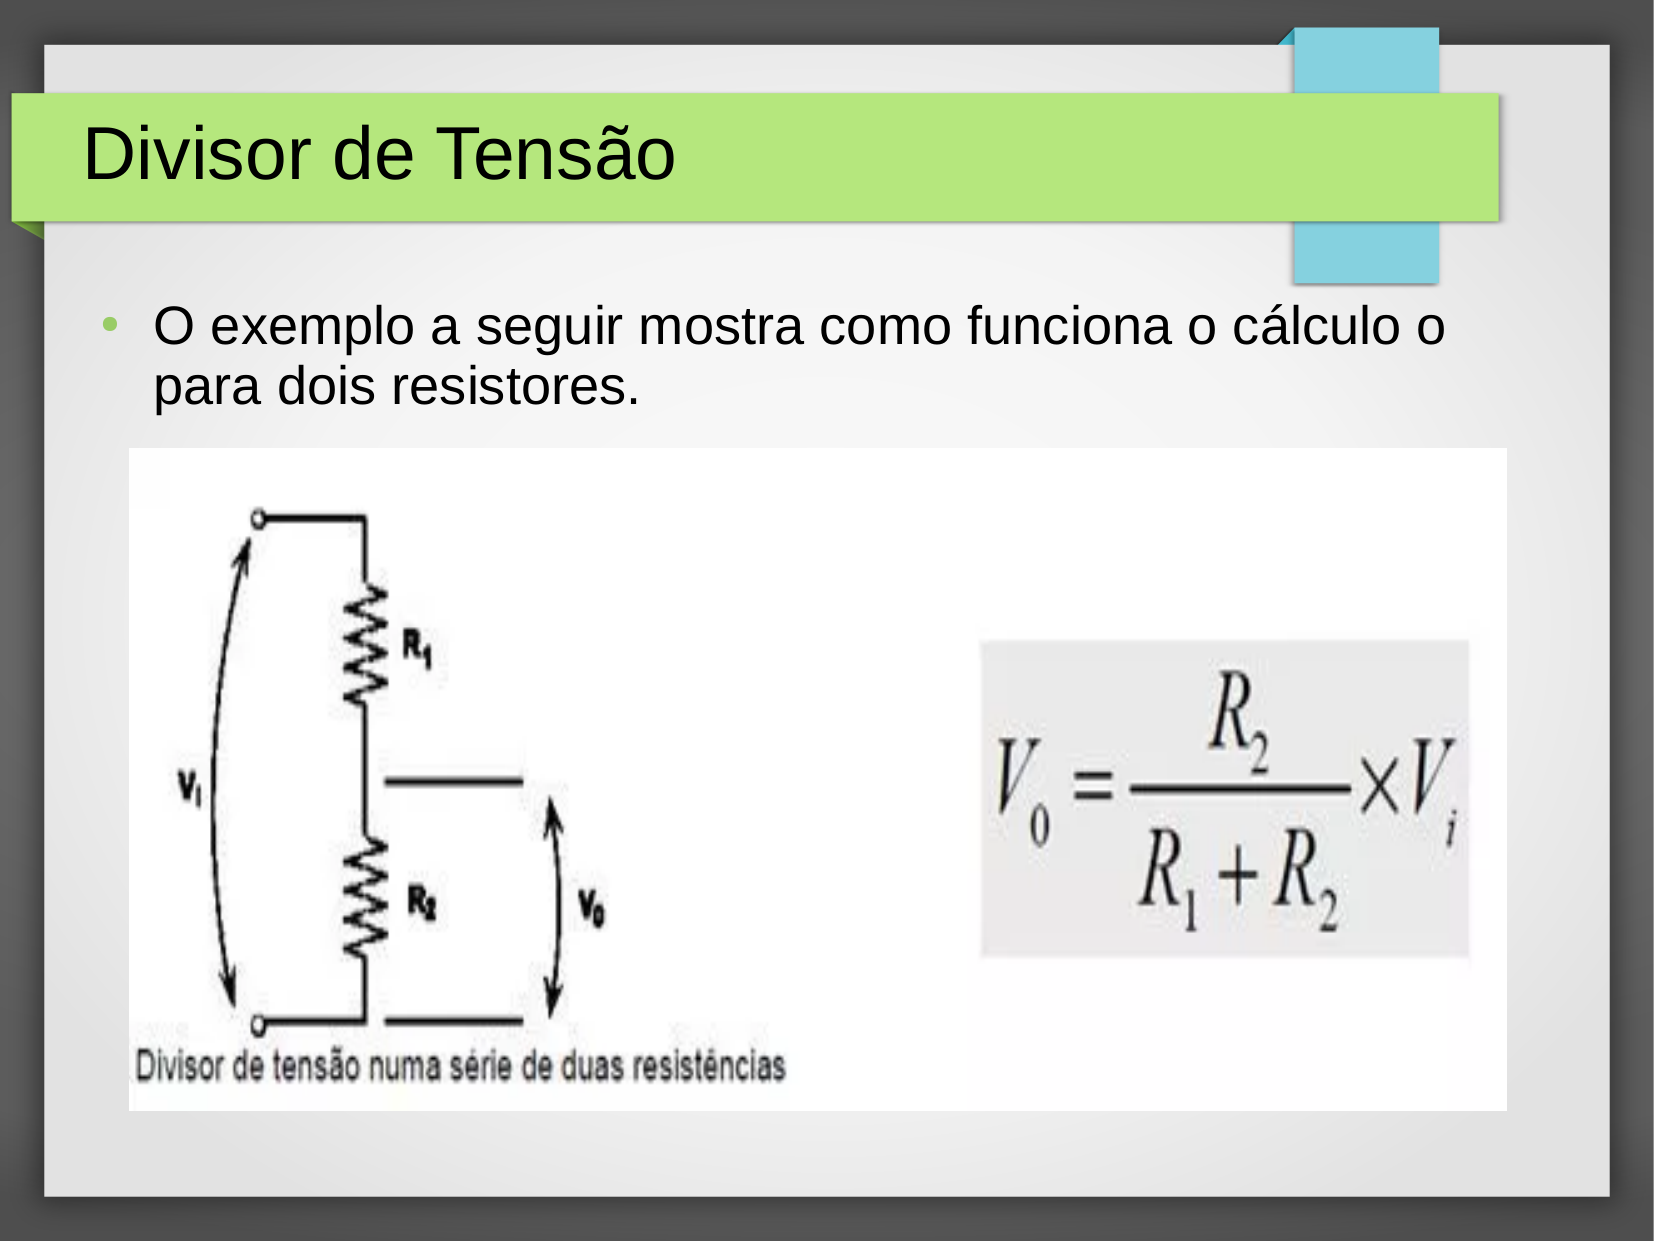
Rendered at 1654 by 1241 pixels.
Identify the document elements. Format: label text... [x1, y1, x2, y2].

picture [0, 0, 1654, 1241]
title Divisor de Tensão [82, 94, 1264, 213]
list O exemplo a seguir mostra como funciona o cálculo o para dois resistores. [82, 295, 1571, 1015]
